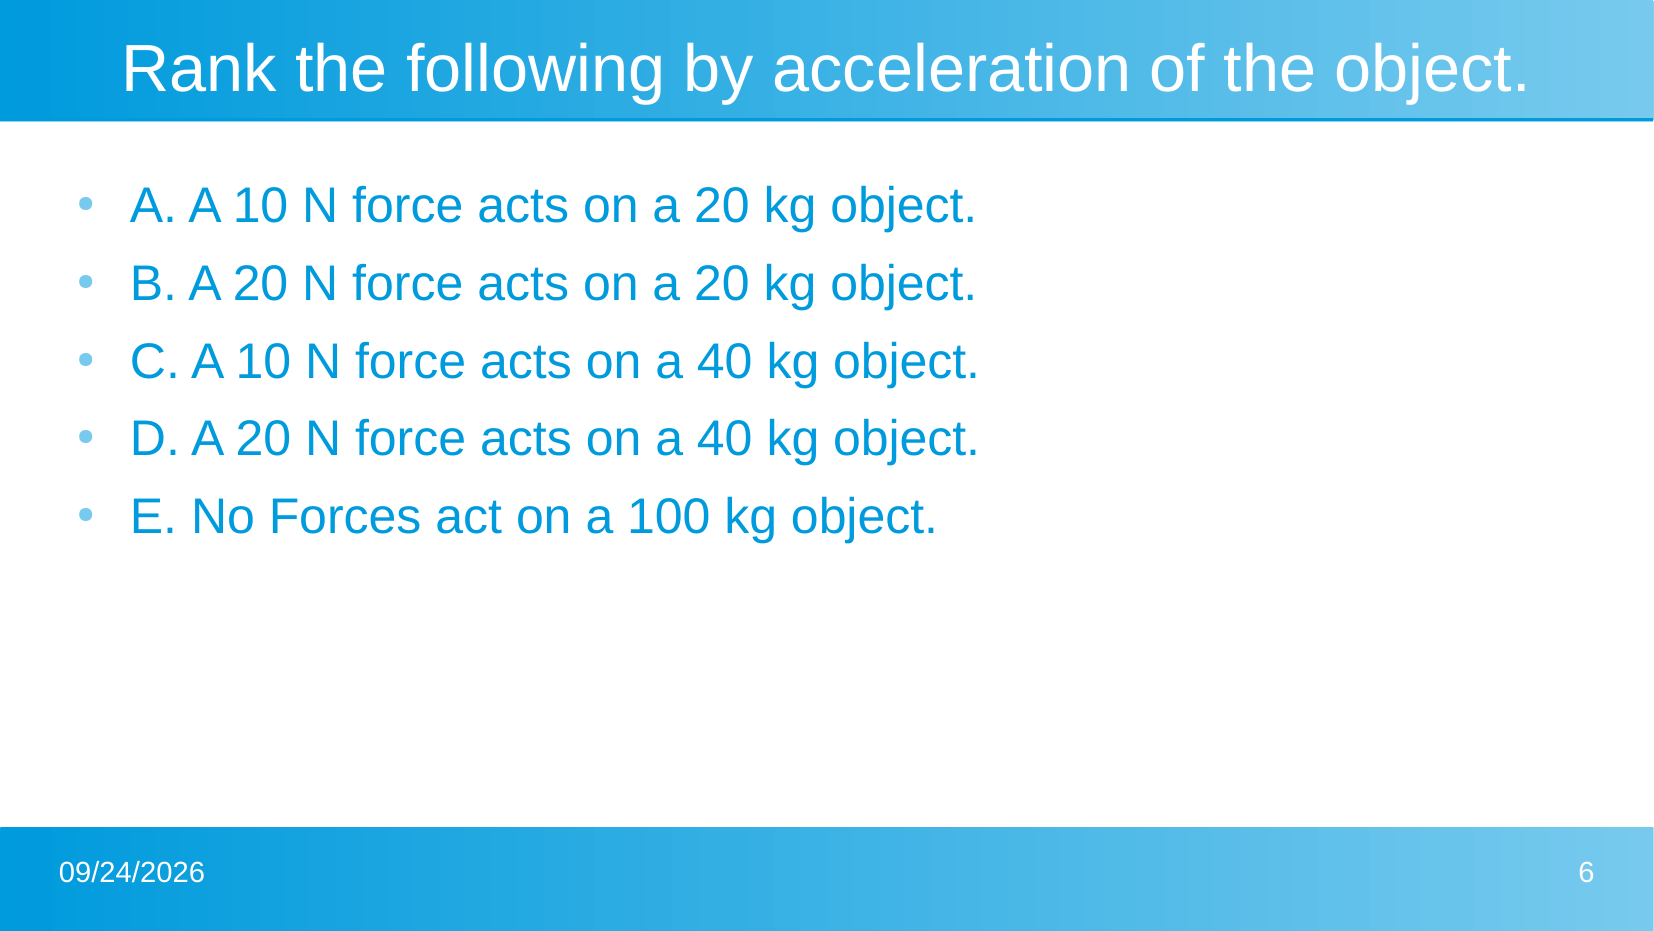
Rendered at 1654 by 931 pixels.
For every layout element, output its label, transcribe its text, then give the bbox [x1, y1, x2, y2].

list A. A 10 N force acts on a 20 kg object. B. A 20 N force acts on a 20 kg object. C. A 10 N force acts on a 40 kg object. D. A 20 N force acts on a 40 kg object. E. No Forces act on a 100 kg object. [59, 177, 1595, 768]
title Rank the following by acceleration of the object. [59, 29, 1595, 108]
